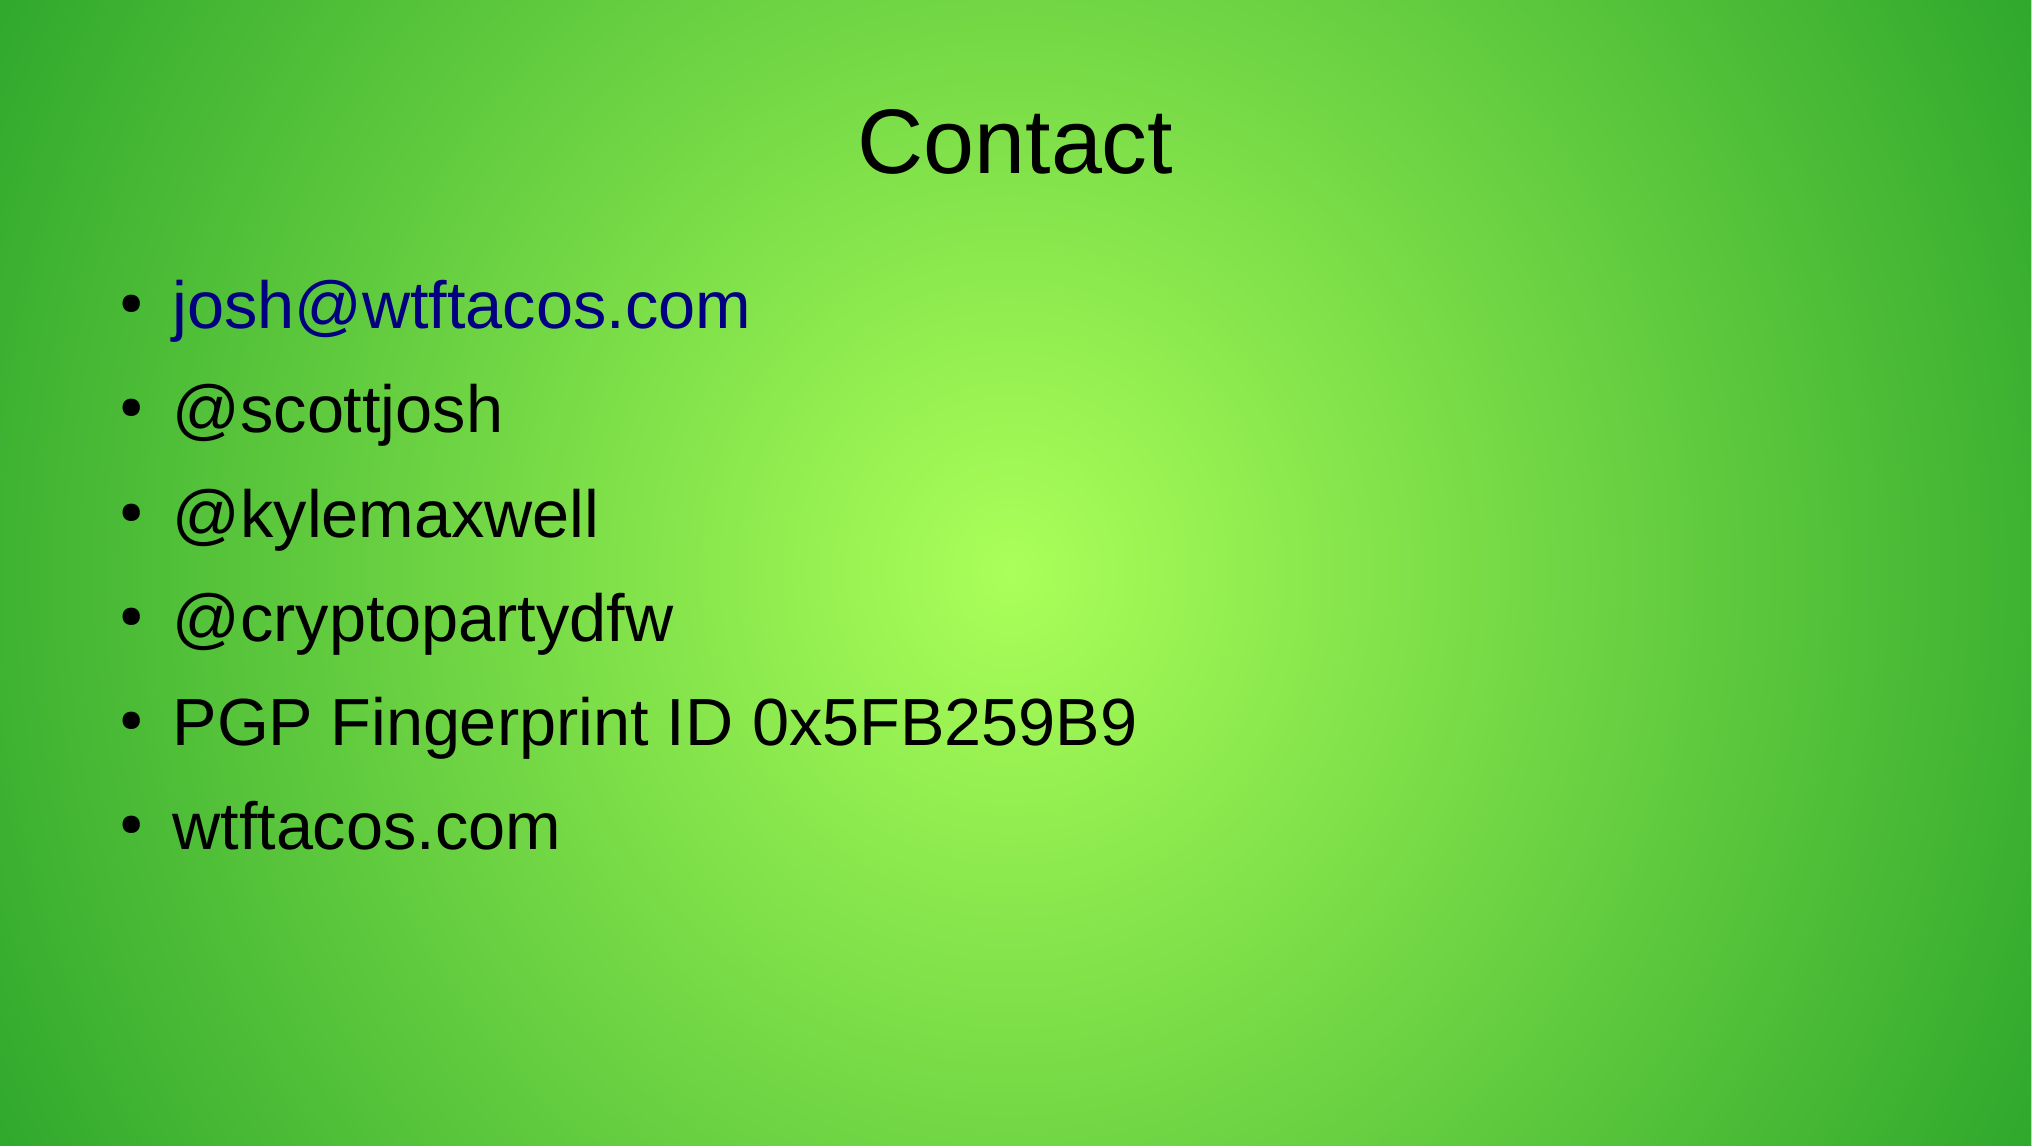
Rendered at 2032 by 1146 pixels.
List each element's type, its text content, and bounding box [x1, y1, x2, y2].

picture [0, 0, 2032, 1146]
title Contact [101, 45, 1930, 237]
list josh@wtftacos.com @scottjosh @kylemaxwell @cryptopartydfw PGP Fingerprint ID 0x5FB259B9 wtftacos.com [101, 268, 1930, 933]
